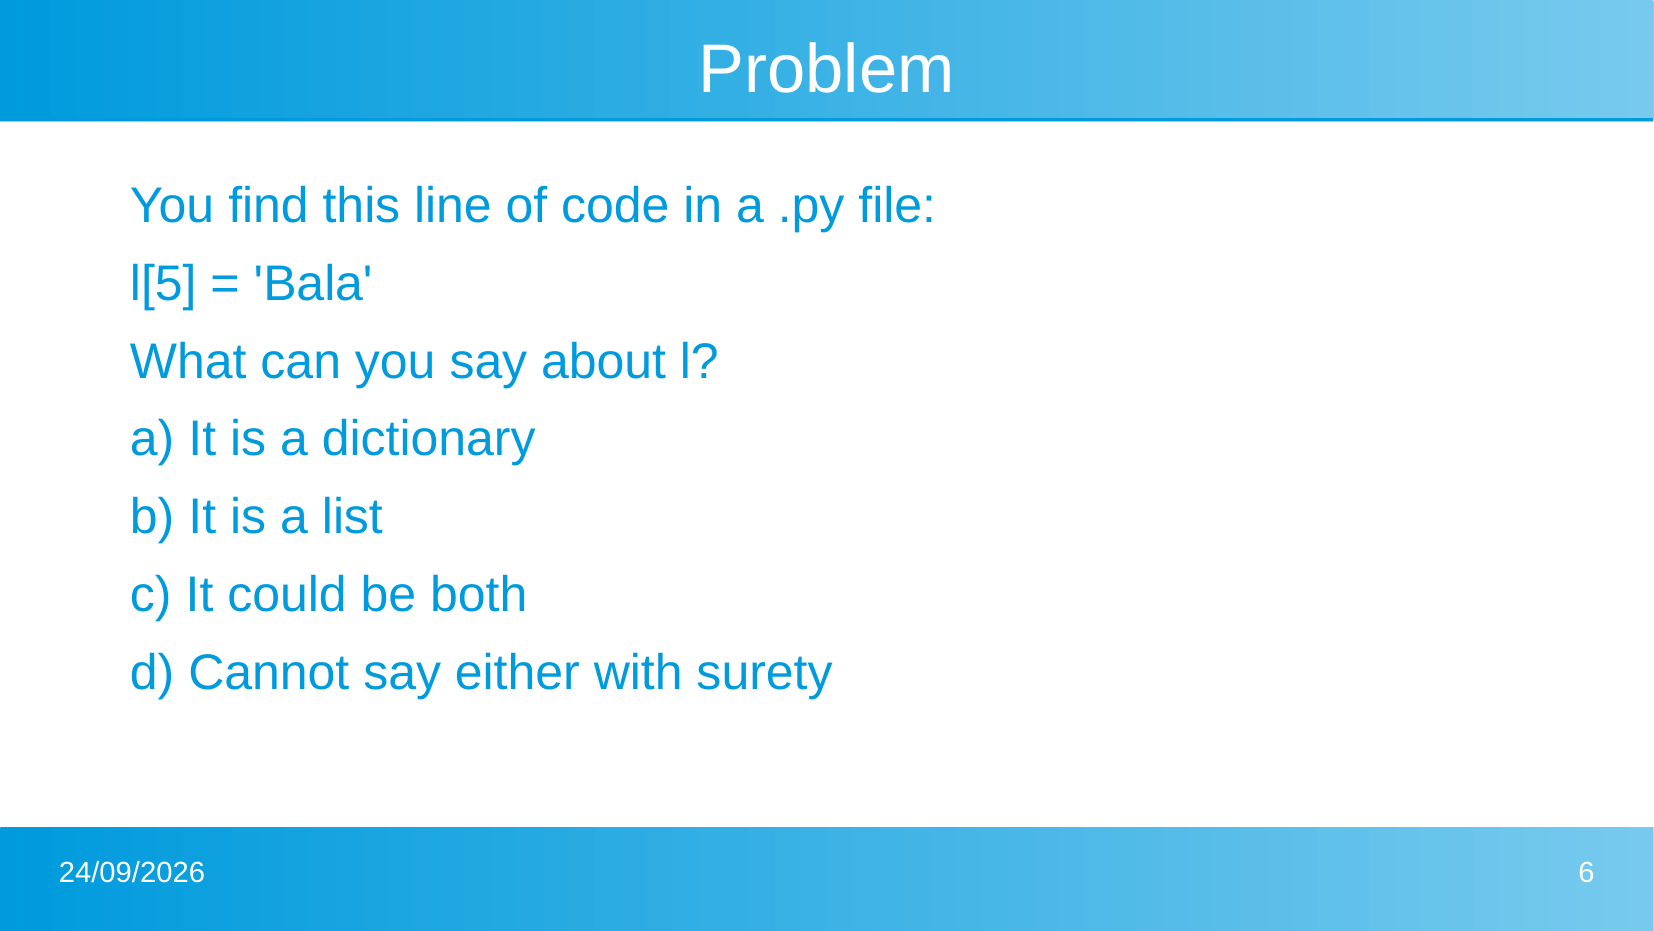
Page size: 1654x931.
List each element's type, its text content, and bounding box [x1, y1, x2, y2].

title Problem [59, 29, 1595, 108]
list You find this line of code in a .py file: l[5] = 'Bala' What can you say about l? a) It is a dictionary b) It is a list c) It could be both d) Cannot say either with surety [59, 177, 1595, 768]
